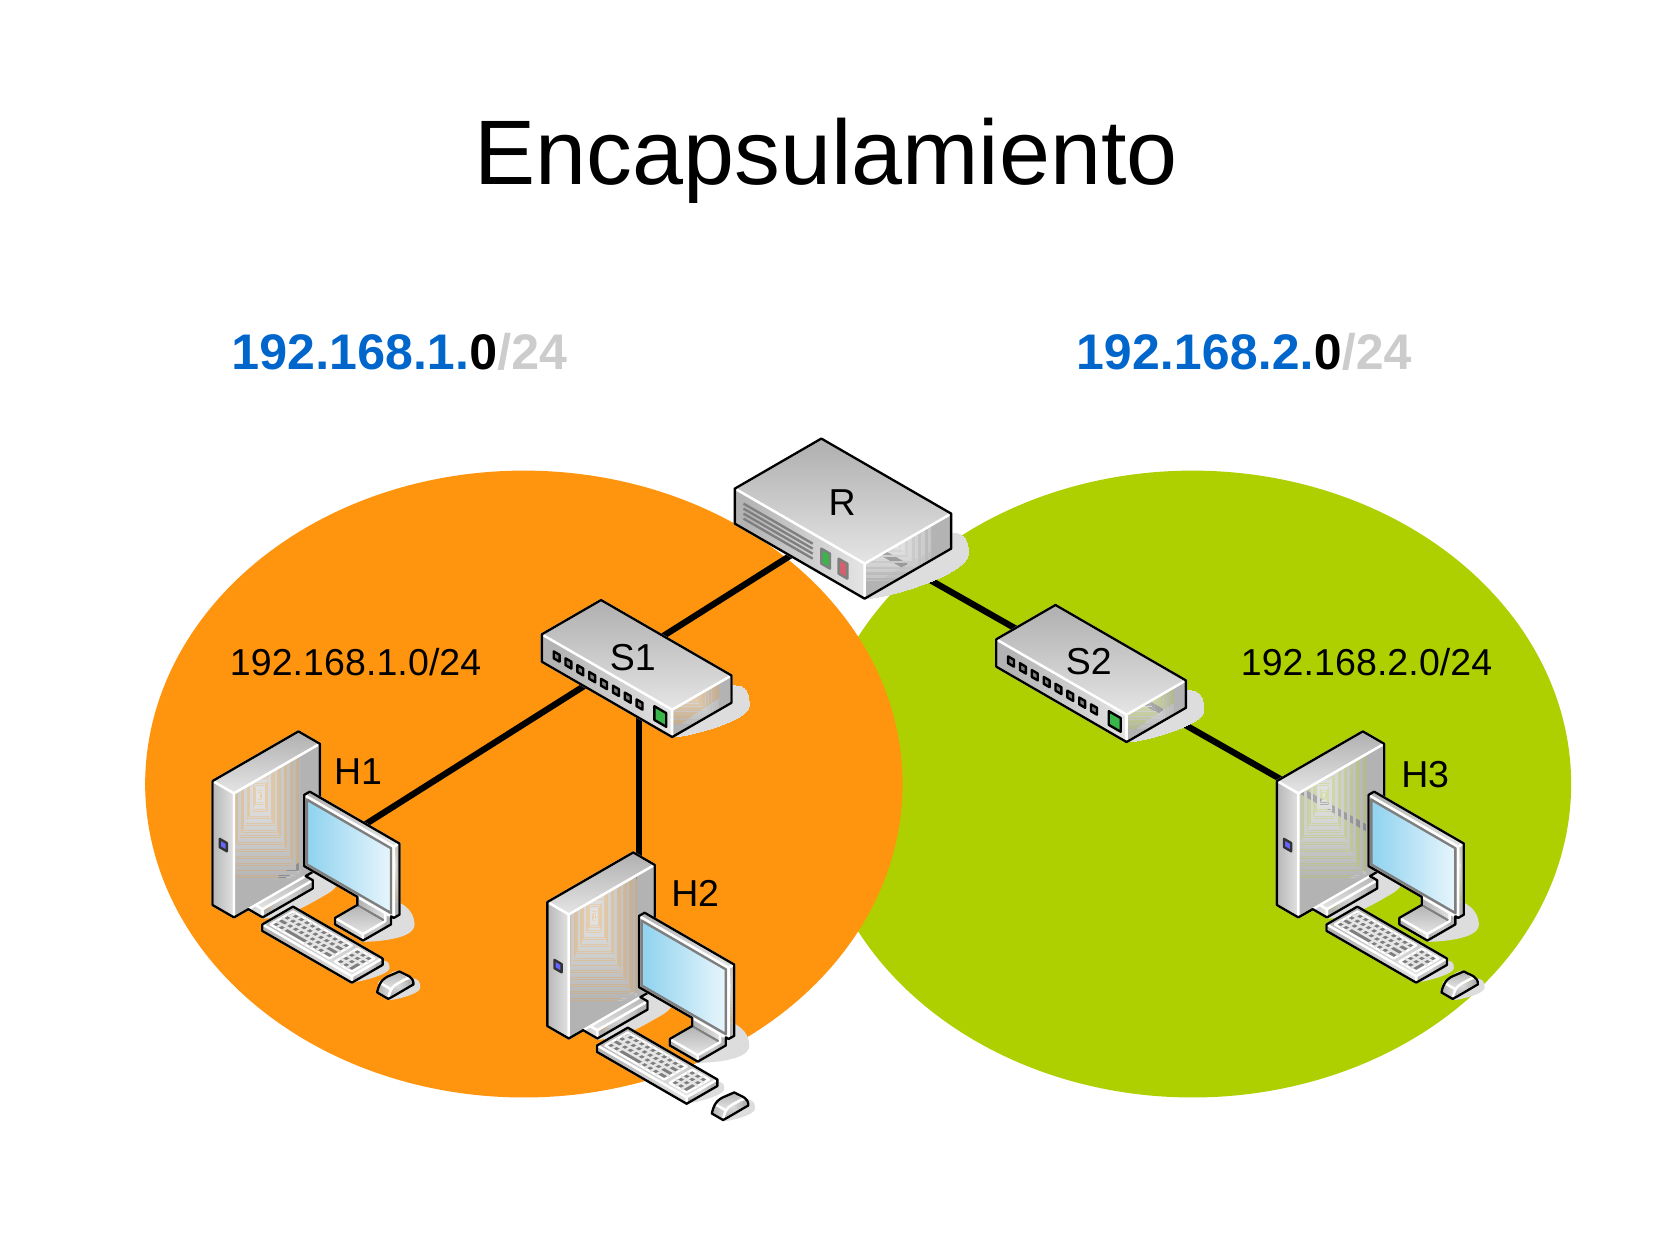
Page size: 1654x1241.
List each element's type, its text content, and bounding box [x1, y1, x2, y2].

text_box R [813, 473, 871, 531]
text_box 192.168.2.0/24 [1226, 634, 1507, 691]
text_box 192.168.2.0/24 [1061, 316, 1424, 388]
title Encapsulamiento [82, 49, 1571, 257]
text_box H1 [319, 743, 397, 800]
text_box [599, 1030, 716, 1102]
text_box S1 [595, 628, 671, 686]
text_box H2 [656, 864, 735, 922]
text_box [696, 1083, 724, 1101]
text_box [329, 800, 396, 821]
text_box [642, 470, 1572, 1098]
text_box H3 [1386, 745, 1465, 803]
text_box [145, 470, 783, 1098]
text_box [737, 441, 949, 596]
text_box S2 [1051, 633, 1127, 691]
text_box [214, 734, 318, 915]
text_box [549, 855, 653, 1036]
text_box [714, 1095, 746, 1118]
text_box 192.168.1.0/24 [215, 634, 496, 691]
text_box [306, 794, 398, 938]
text_box [544, 602, 730, 735]
text_box [728, 1100, 754, 1120]
text_box 192.168.1.0/24 [216, 316, 580, 388]
text_box [641, 915, 733, 1059]
